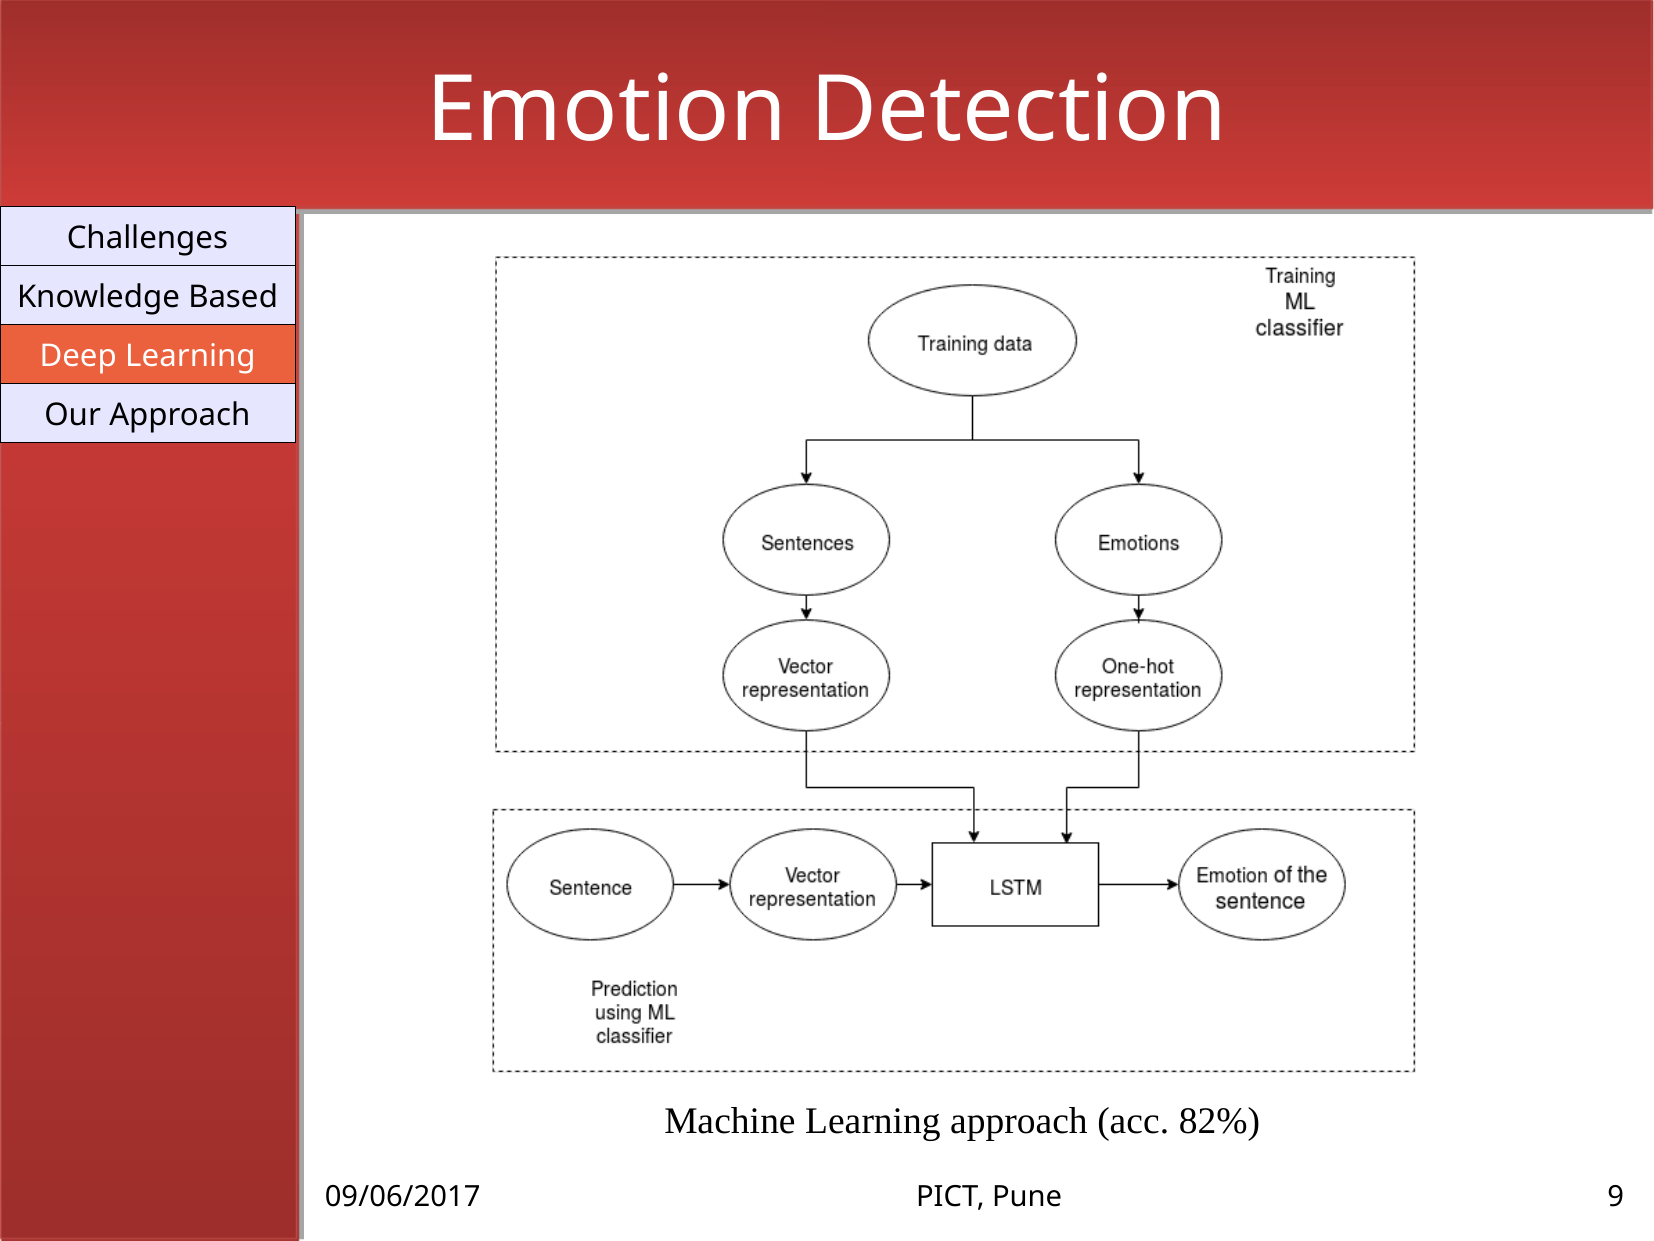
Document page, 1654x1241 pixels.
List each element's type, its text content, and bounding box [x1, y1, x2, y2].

picture [0, 0, 1654, 1241]
text_box Deep Learning [0, 325, 296, 383]
text_box Knowledge Based [0, 265, 296, 325]
text_box Our Approach [0, 383, 296, 443]
title Emotion Detection [29, 31, 1625, 178]
text_box Machine Learning approach (acc. 82%) [649, 1093, 1276, 1149]
picture [472, 236, 1436, 1093]
text_box Challenges [0, 206, 296, 265]
